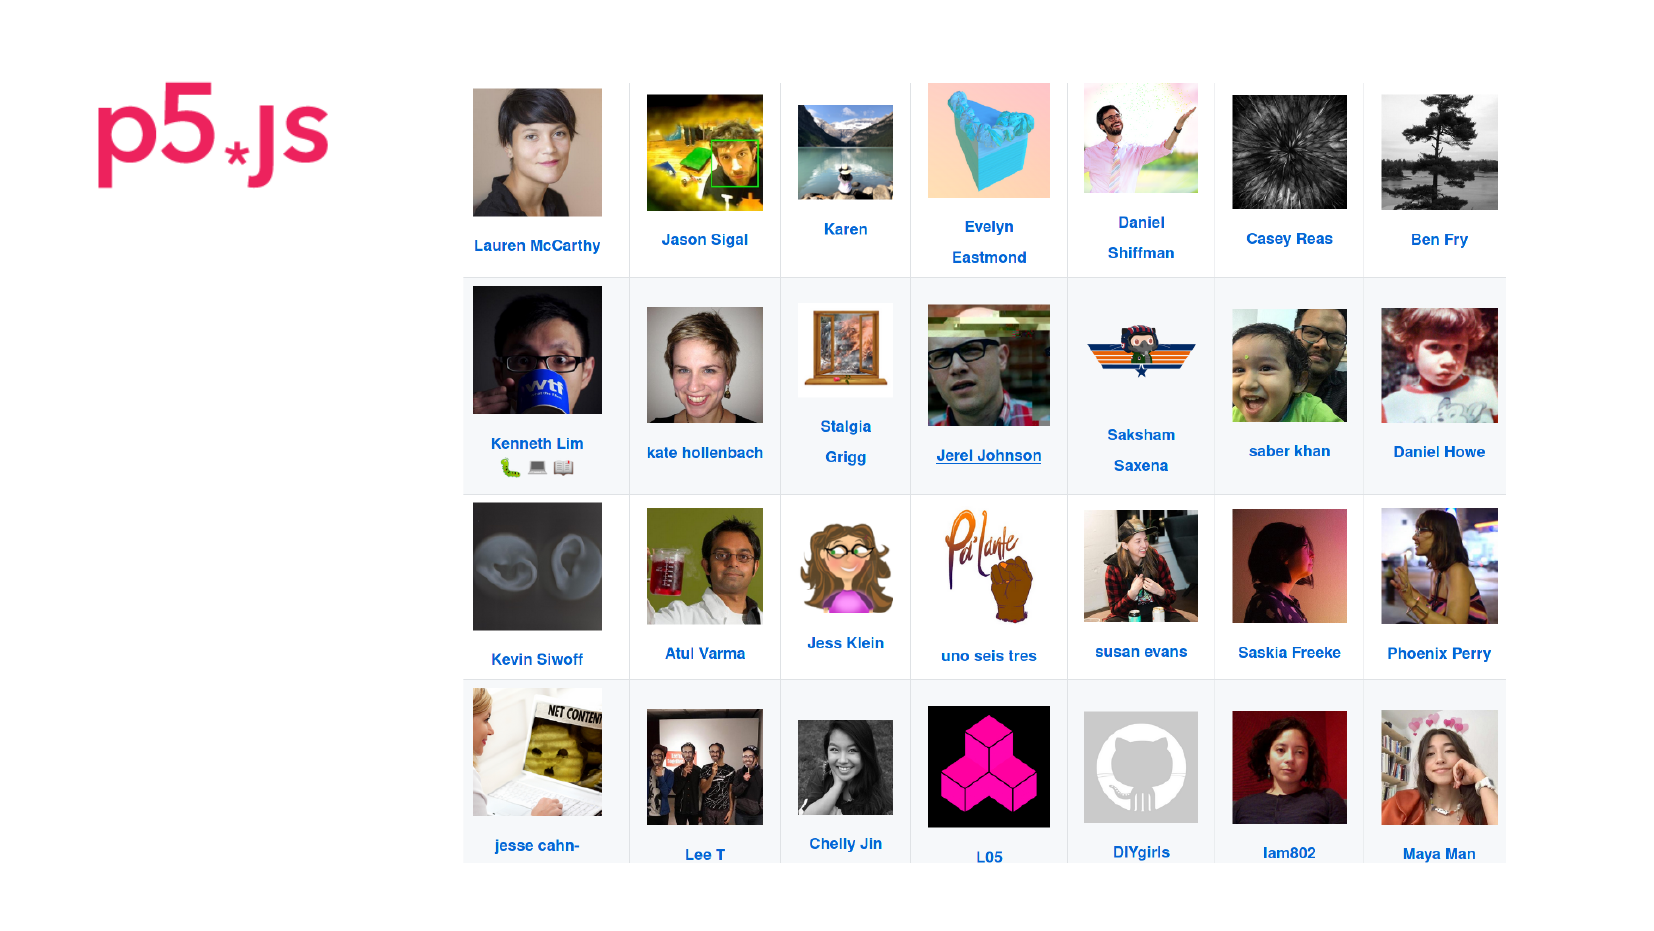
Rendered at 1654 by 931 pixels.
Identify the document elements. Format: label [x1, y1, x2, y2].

picture [59, 59, 355, 207]
picture [463, 83, 1506, 863]
